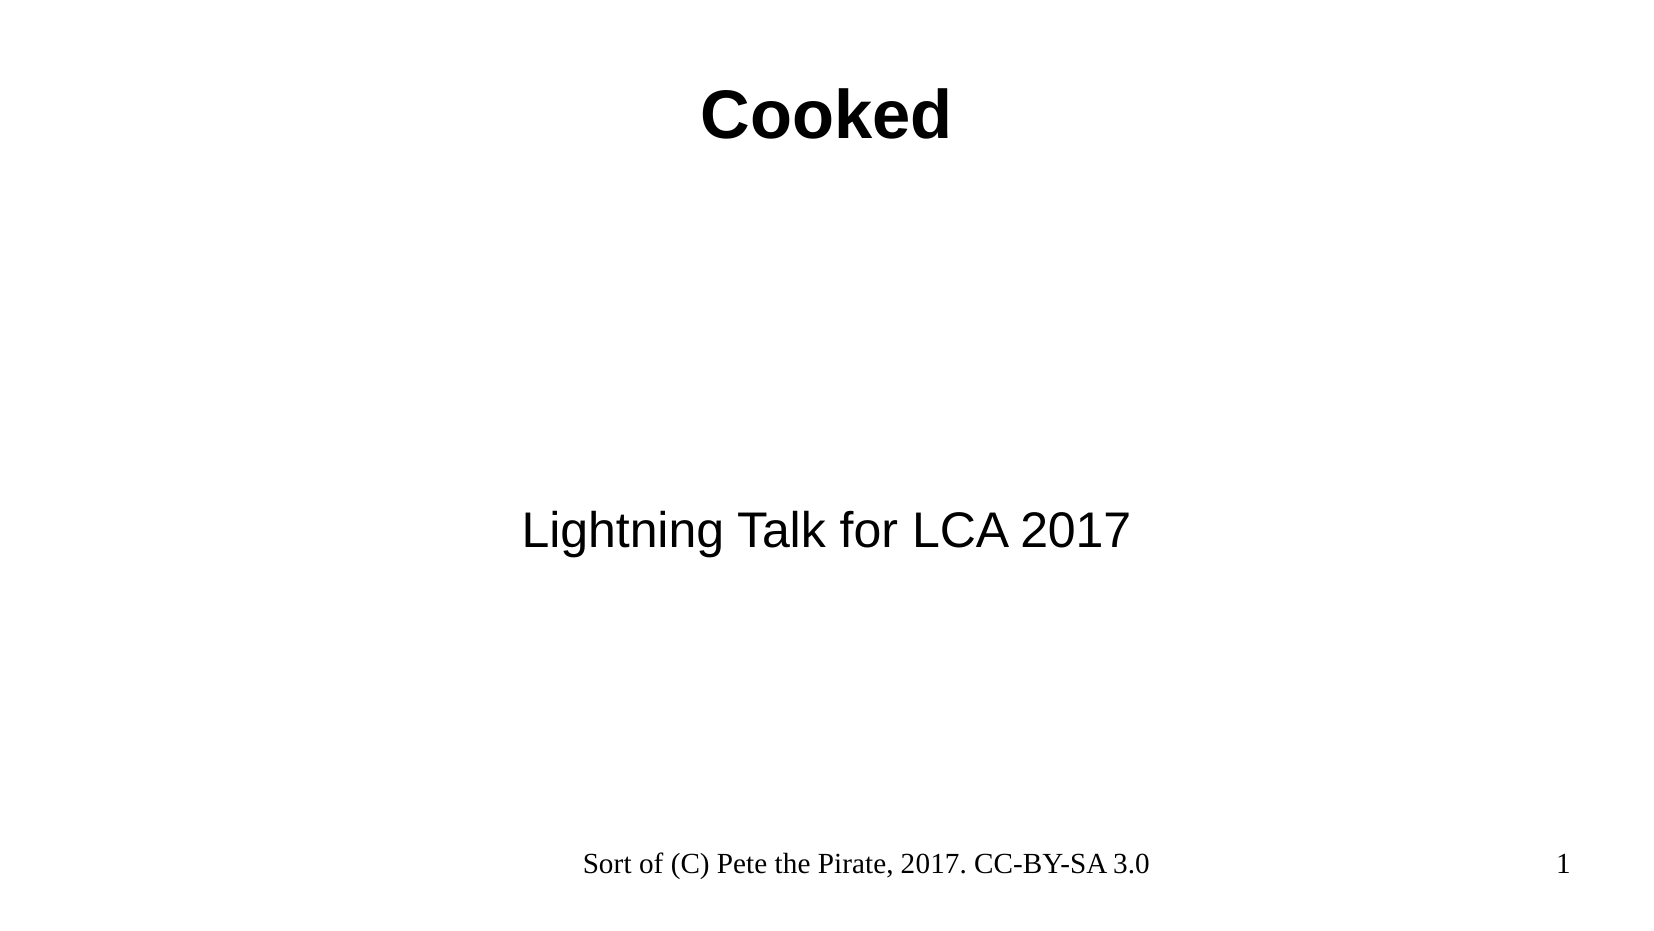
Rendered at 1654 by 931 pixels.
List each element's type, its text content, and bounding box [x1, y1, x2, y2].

subtitle Lightning Talk for LCA 2017 [82, 190, 1571, 798]
title Cooked [82, 37, 1571, 190]
